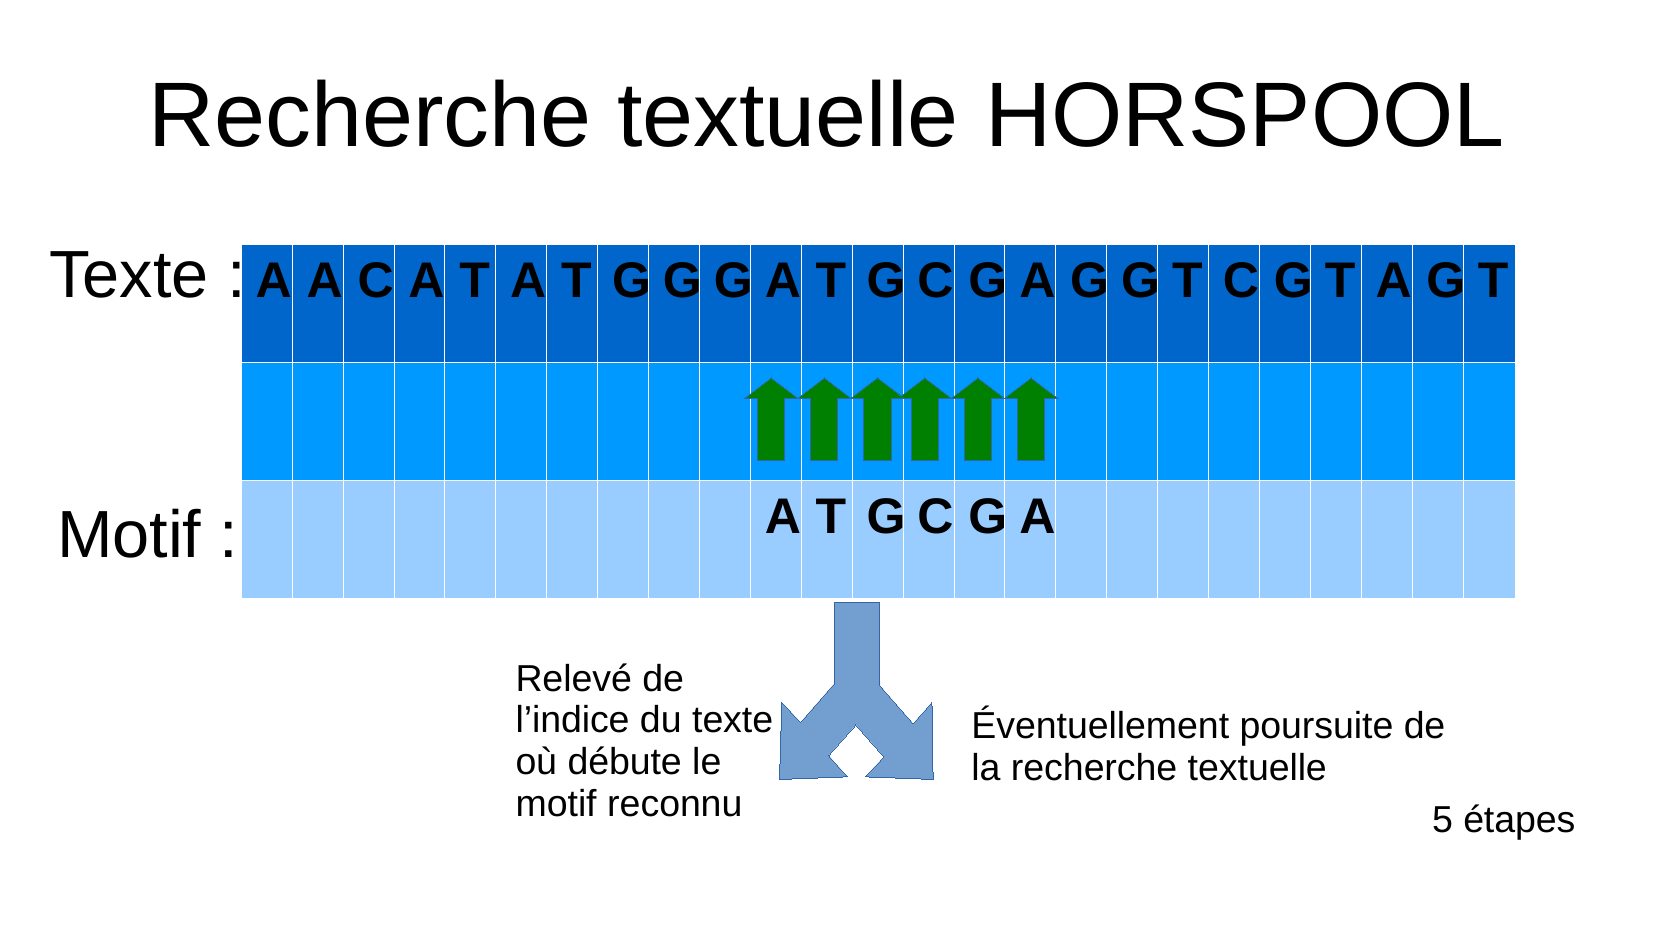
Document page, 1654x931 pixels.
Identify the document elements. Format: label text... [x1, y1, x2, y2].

table_cell [344, 363, 394, 480]
table_cell [445, 481, 495, 598]
text_box Motif : [35, 477, 241, 591]
table_header A [242, 245, 292, 362]
table_cell [1260, 363, 1310, 480]
table_cell [547, 481, 597, 598]
table_cell A [1005, 481, 1055, 598]
table_cell [700, 481, 750, 598]
table_cell [293, 363, 343, 480]
table_header G [649, 245, 699, 362]
table_header G [1413, 245, 1463, 362]
table_header G [1107, 245, 1157, 362]
table_cell [1107, 481, 1157, 598]
table_header A [395, 245, 444, 362]
table_header A [1362, 245, 1412, 362]
table_cell [1311, 363, 1361, 480]
table_cell [649, 363, 699, 480]
table_cell [547, 363, 597, 480]
table_header G [598, 245, 648, 362]
table_cell [904, 363, 954, 397]
table_cell [1209, 363, 1259, 480]
table_cell [598, 481, 648, 598]
table_cell G [853, 481, 903, 598]
table_cell [1056, 481, 1106, 598]
table_header G [853, 245, 903, 362]
table_header A [496, 245, 546, 362]
table_cell [751, 399, 801, 480]
table_cell [802, 363, 852, 397]
subtitle Texte : [35, 217, 260, 331]
table_cell G [955, 481, 1004, 598]
table_header T [547, 245, 597, 362]
table_cell [1464, 363, 1515, 480]
table_cell [293, 481, 343, 598]
table_cell [445, 363, 495, 480]
table_cell [904, 399, 954, 480]
table_cell [751, 363, 801, 397]
table_cell [395, 481, 444, 598]
table_cell [242, 363, 292, 480]
table_header G [700, 245, 750, 362]
table_header T [1311, 245, 1361, 362]
table_cell [1158, 481, 1208, 598]
table_cell [1260, 481, 1310, 598]
table_cell C [904, 481, 954, 598]
table_header A [1005, 245, 1055, 362]
table_cell [1413, 481, 1463, 598]
table_cell [1362, 481, 1412, 598]
table_cell [802, 399, 852, 480]
table_header G [955, 245, 1004, 362]
table_header T [1158, 245, 1208, 362]
table_cell [1311, 481, 1361, 598]
table_cell [496, 363, 546, 480]
table_cell [1209, 481, 1259, 598]
text_box [744, 377, 1059, 461]
table_cell [853, 399, 903, 480]
table_cell [700, 363, 750, 480]
table_cell [955, 399, 1004, 480]
table_cell [1005, 363, 1055, 397]
text_box Éventuellement poursuite de la recherche textuelle [956, 696, 1477, 796]
text_box [779, 602, 934, 780]
table_cell [1464, 481, 1515, 598]
table_header T [802, 245, 852, 362]
text_box Relevé de l’indice du texte où débute le motif reconnu [500, 649, 810, 833]
text_box 5 étapes [1417, 791, 1630, 851]
table_header C [344, 245, 394, 362]
table_cell [853, 363, 903, 395]
table_header G [1056, 245, 1106, 362]
table_cell [649, 481, 699, 598]
table_header A [751, 245, 801, 362]
table_cell [1158, 363, 1208, 480]
table_header G [1260, 245, 1310, 362]
table_cell [955, 363, 1004, 397]
table_cell [395, 363, 444, 480]
table_header C [904, 245, 954, 362]
table_cell [242, 481, 292, 598]
table_cell [1107, 363, 1157, 480]
table_header T [445, 245, 495, 362]
table_cell [496, 481, 546, 598]
table_cell [1413, 363, 1463, 480]
table_header T [1464, 245, 1515, 362]
table_cell [1056, 363, 1106, 480]
table_header C [1209, 245, 1259, 362]
table_cell [1362, 363, 1412, 480]
table_header A [293, 245, 343, 362]
title Recherche textuelle HORSPOOL [82, 37, 1571, 193]
table_cell T [802, 481, 852, 598]
table_cell [344, 481, 394, 598]
table_cell [1005, 399, 1055, 480]
table_cell A [751, 481, 801, 598]
table_cell [598, 363, 648, 480]
